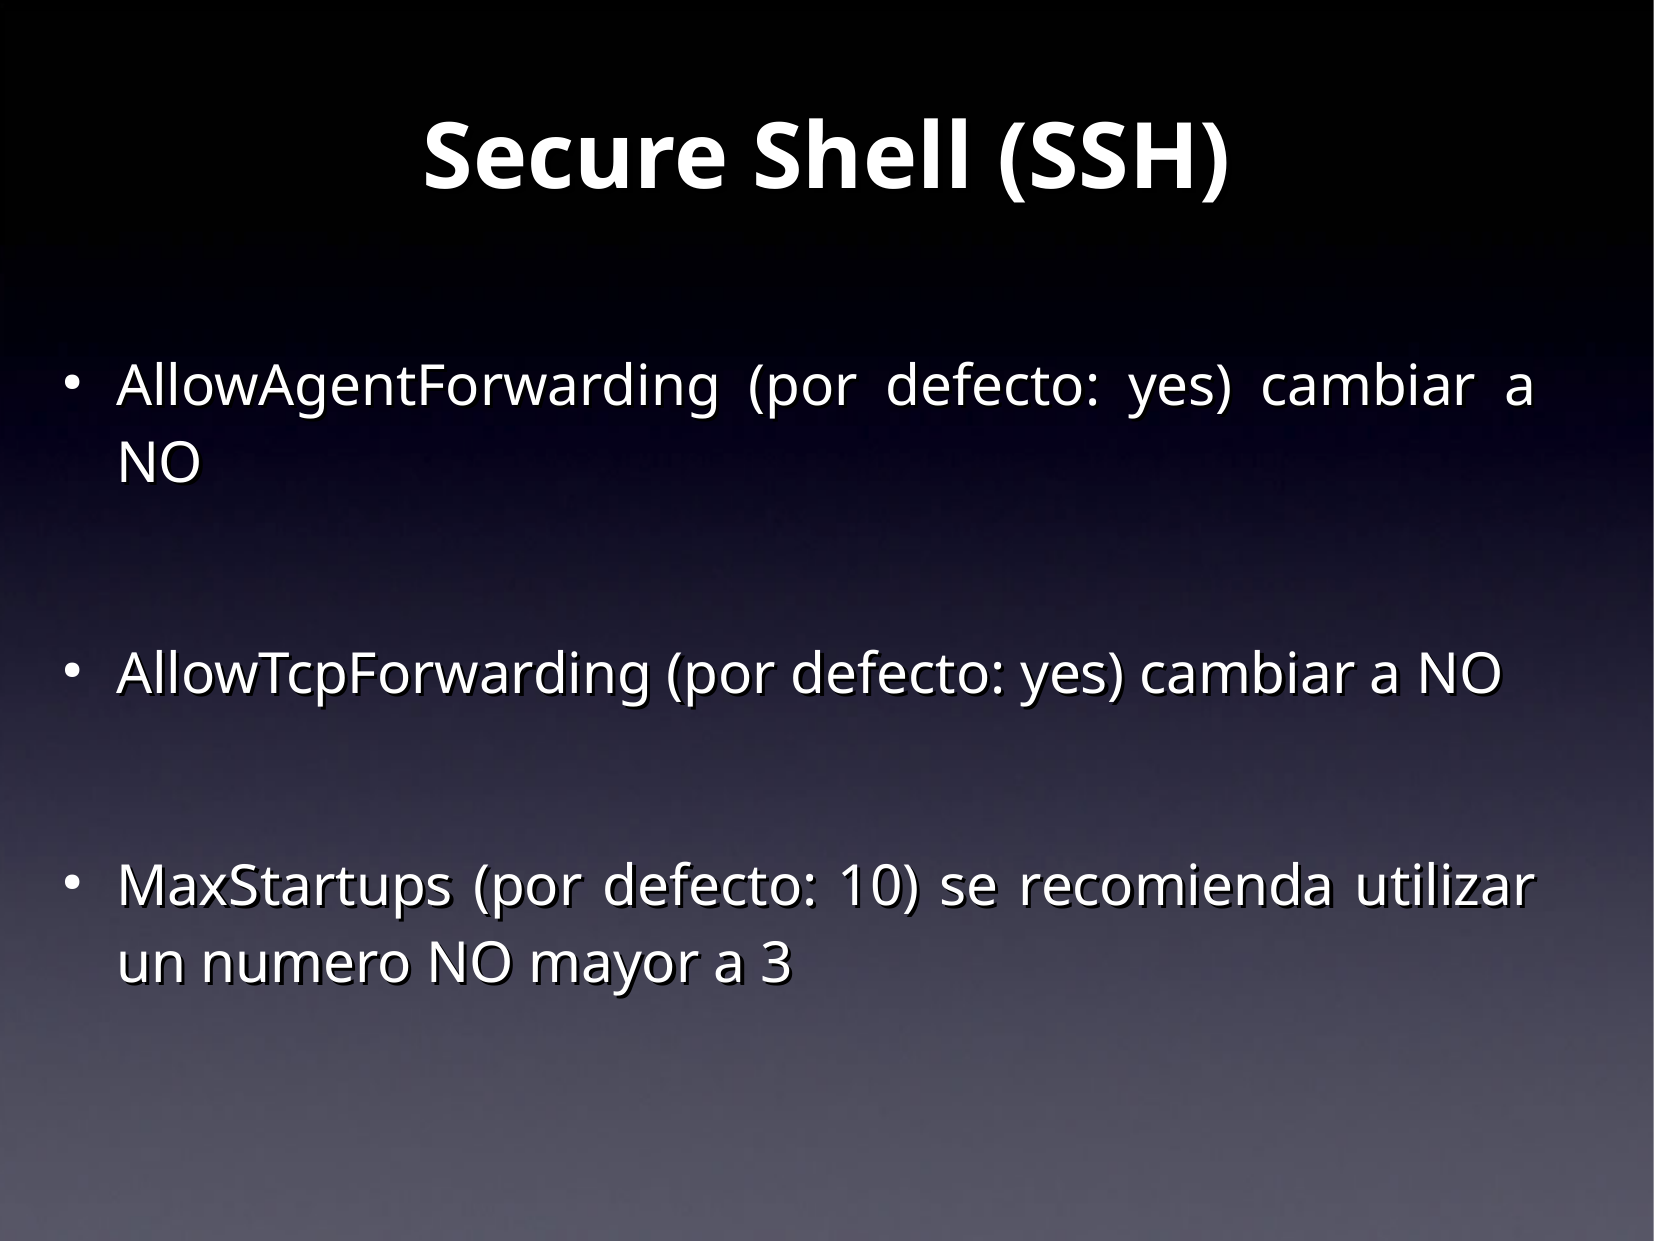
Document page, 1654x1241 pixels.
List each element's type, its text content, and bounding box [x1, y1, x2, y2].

title Secure Shell (SSH) [82, 49, 1571, 257]
list AllowAgentForwarding (por defecto: yes) cambiar a NO AllowTcpForwarding (por defecto: yes) cambiar a NO MaxStartups (por defecto: 10) se recomienda utilizar un numero NO mayor a 3 [47, 345, 1536, 1065]
picture [0, 0, 1654, 1241]
